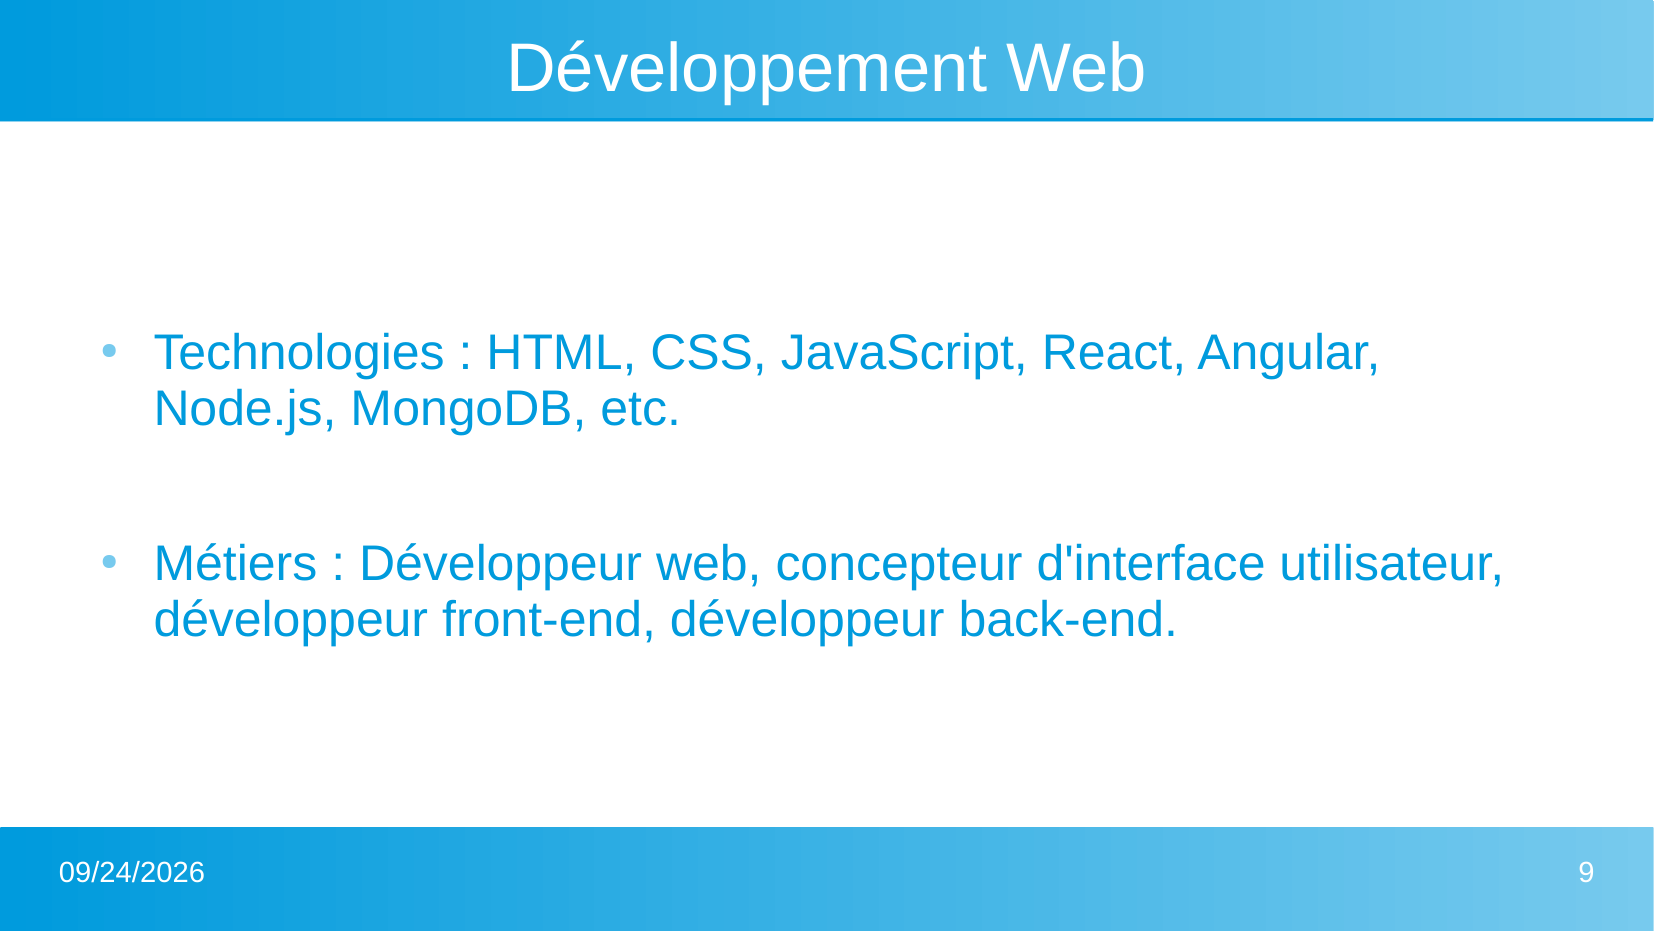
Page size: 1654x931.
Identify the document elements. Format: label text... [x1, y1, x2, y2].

title Développement Web [82, 0, 1571, 146]
list Technologies : HTML, CSS, JavaScript, React, Angular, Node.js, MongoDB, etc. Métiers : Développeur web, concepteur d'interface utilisateur, développeur front-end, développeur back-end. [82, 323, 1571, 864]
